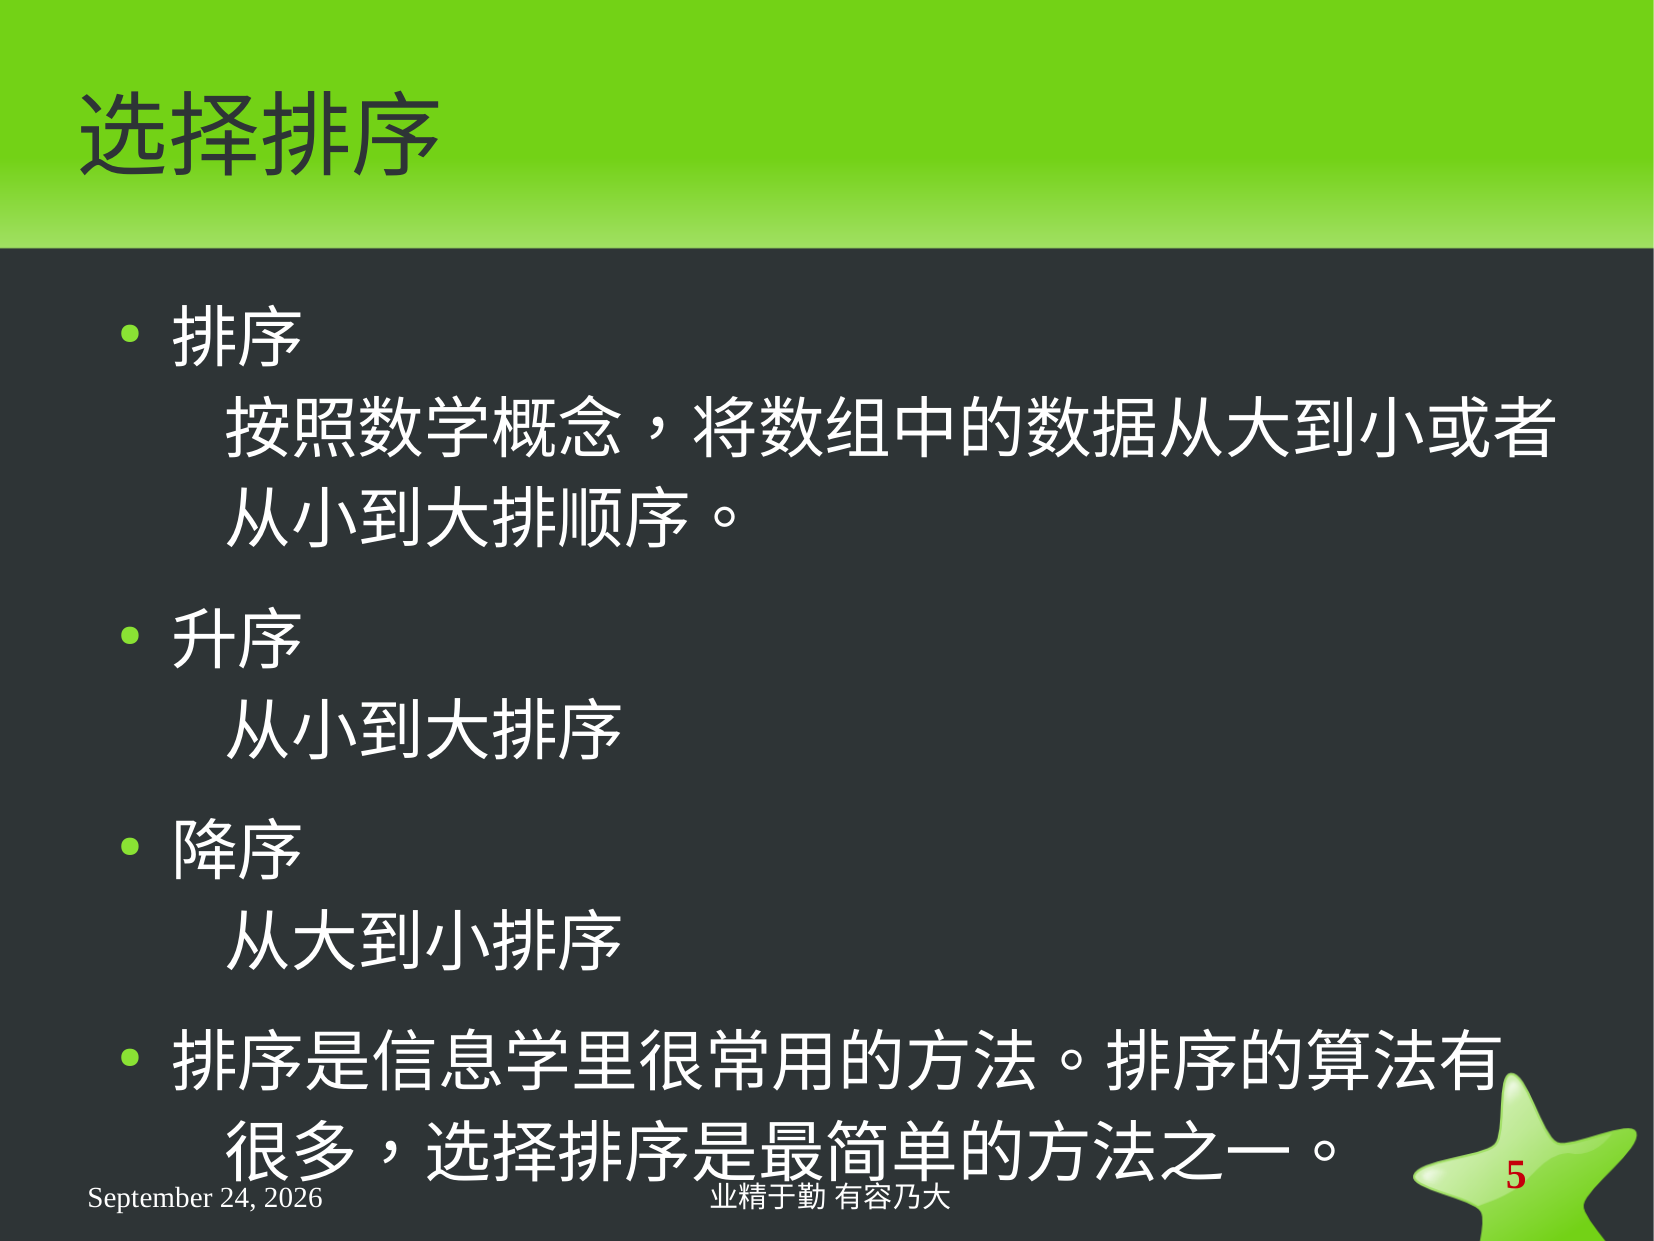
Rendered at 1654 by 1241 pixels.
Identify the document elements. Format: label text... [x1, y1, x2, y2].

picture [0, 0, 1654, 1241]
list 排序 按照数学概念，将数组中的数据从大到小或者从小到大排顺序。 升序 从小到大排序 降序 从大到小排序 排序是信息学里很常用的方法。排序的算法有很多，选择排序是最简单的方法之一。 [82, 290, 1571, 1109]
title 选择排序 [76, 29, 1565, 237]
